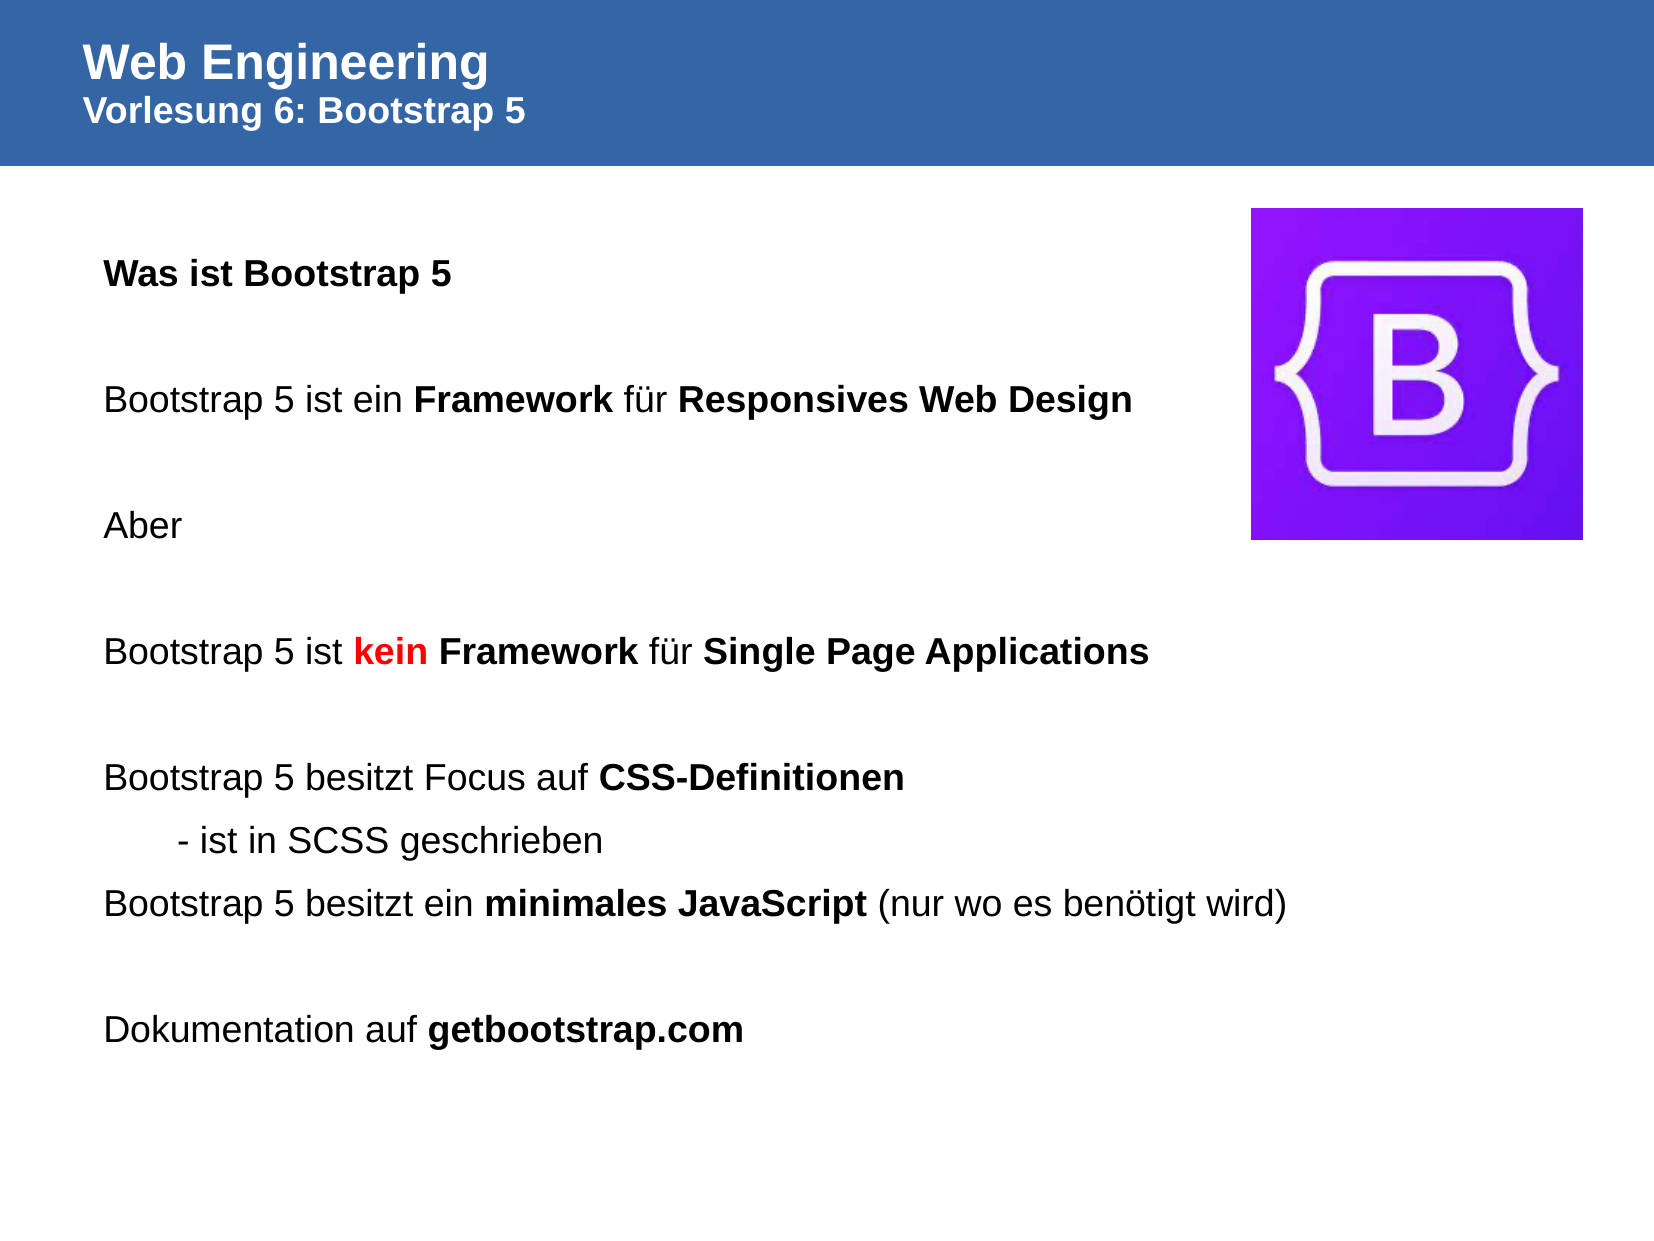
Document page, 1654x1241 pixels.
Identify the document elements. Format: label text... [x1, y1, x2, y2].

picture [1251, 208, 1583, 540]
text_box Was ist Bootstrap 5 Bootstrap 5 ist ein Framework für Responsives Web Design Aber Bootstrap 5 ist kein Framework für Single Page Applications Bootstrap 5 besitzt Focus auf CSS-Definitionen - ist in SCSS geschrieben Bootstrap 5 besitzt ein minimales JavaScript (nur wo es benötigt wird) Dokumentation auf getbootstrap.com [88, 224, 1595, 1058]
title Web Engineering Vorlesung 6: Bootstrap 5 [82, 0, 1571, 166]
